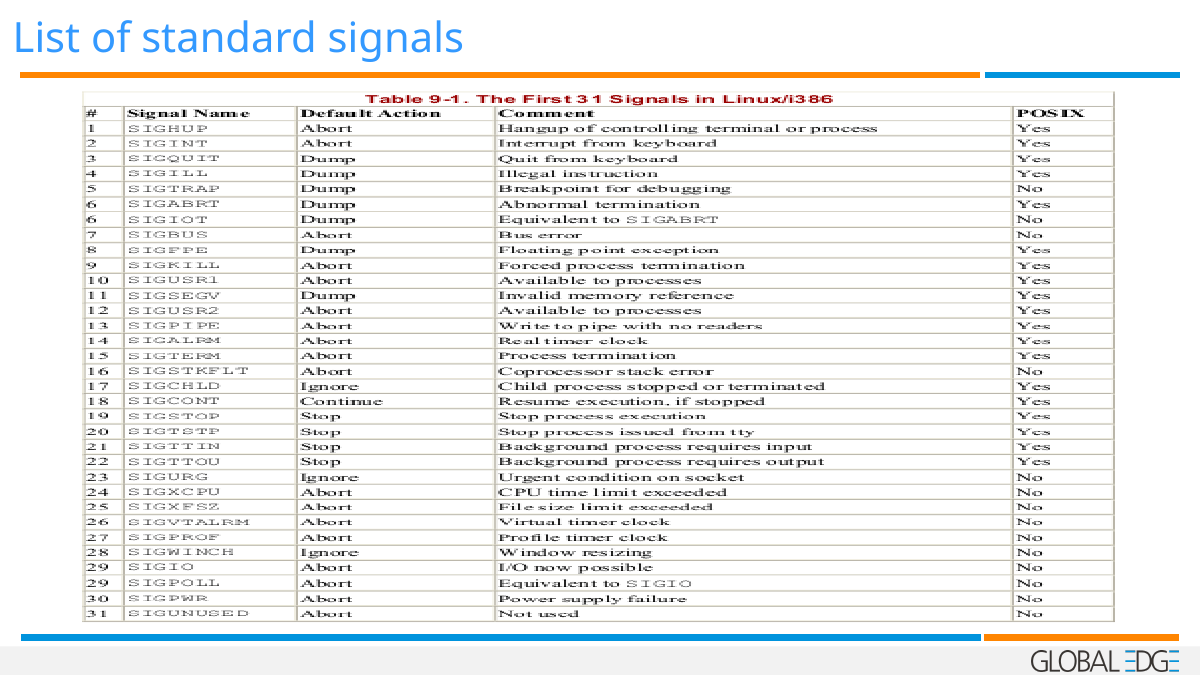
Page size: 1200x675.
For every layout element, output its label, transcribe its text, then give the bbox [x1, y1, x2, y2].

picture [1031, 650, 1179, 672]
title List of standard signals [12, 9, 1088, 63]
picture [0, 82, 1182, 626]
